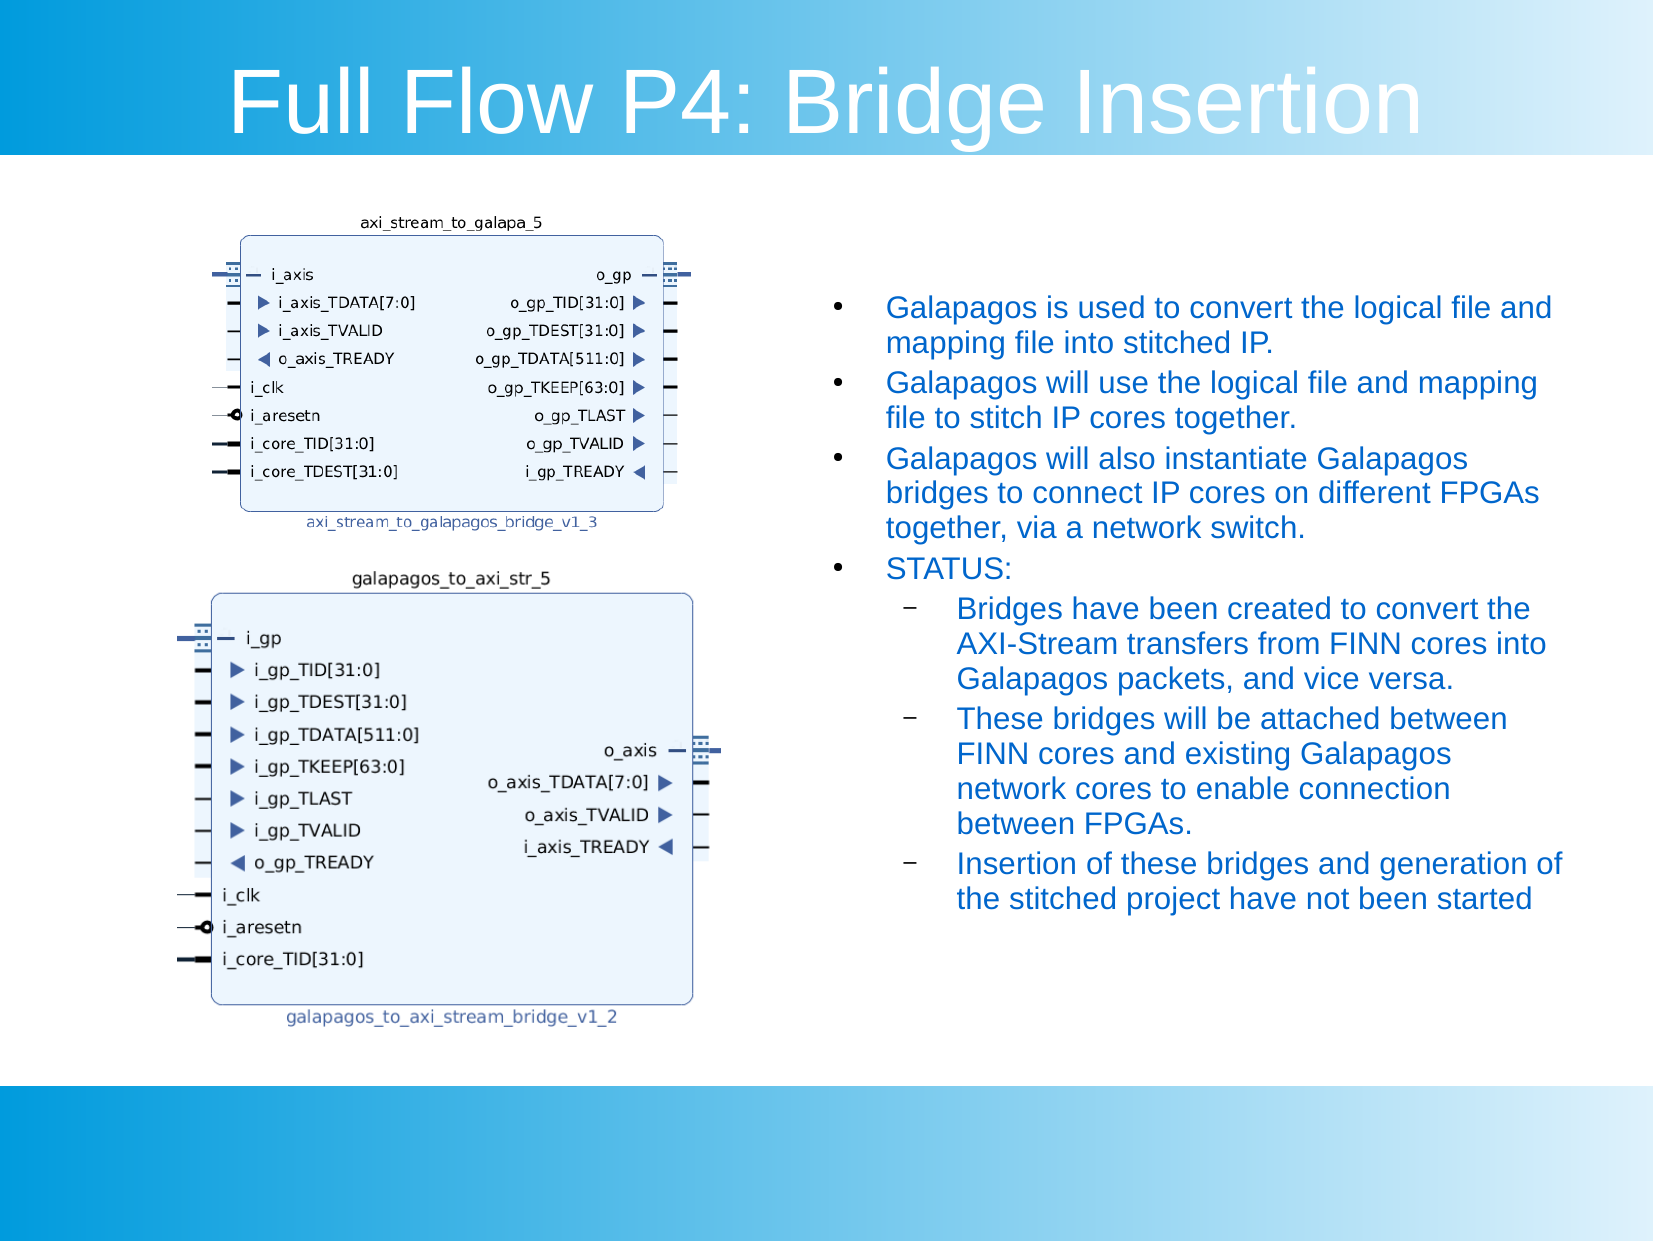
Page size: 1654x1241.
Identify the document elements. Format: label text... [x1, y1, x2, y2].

picture [212, 212, 691, 536]
list Galapagos is used to convert the logical file and mapping file into stitched IP. Galapagos will use the logical file and mapping file to stitch IP cores together. Galapagos will also instantiate Galapagos bridges to connect IP cores on different FPGAs together, via a network switch. STATUS: Bridges have been created to convert the AXI-Stream transfers from FINN cores into Galapagos packets, and vice versa. These bridges will be attached between FINN cores and existing Galapagos network cores to enable connection between FPGAs. Insertion of these bridges and generation of the stitched project have not been started [814, 290, 1571, 934]
picture [177, 566, 721, 1031]
title Full Flow P4: Bridge Insertion [82, 49, 1571, 155]
